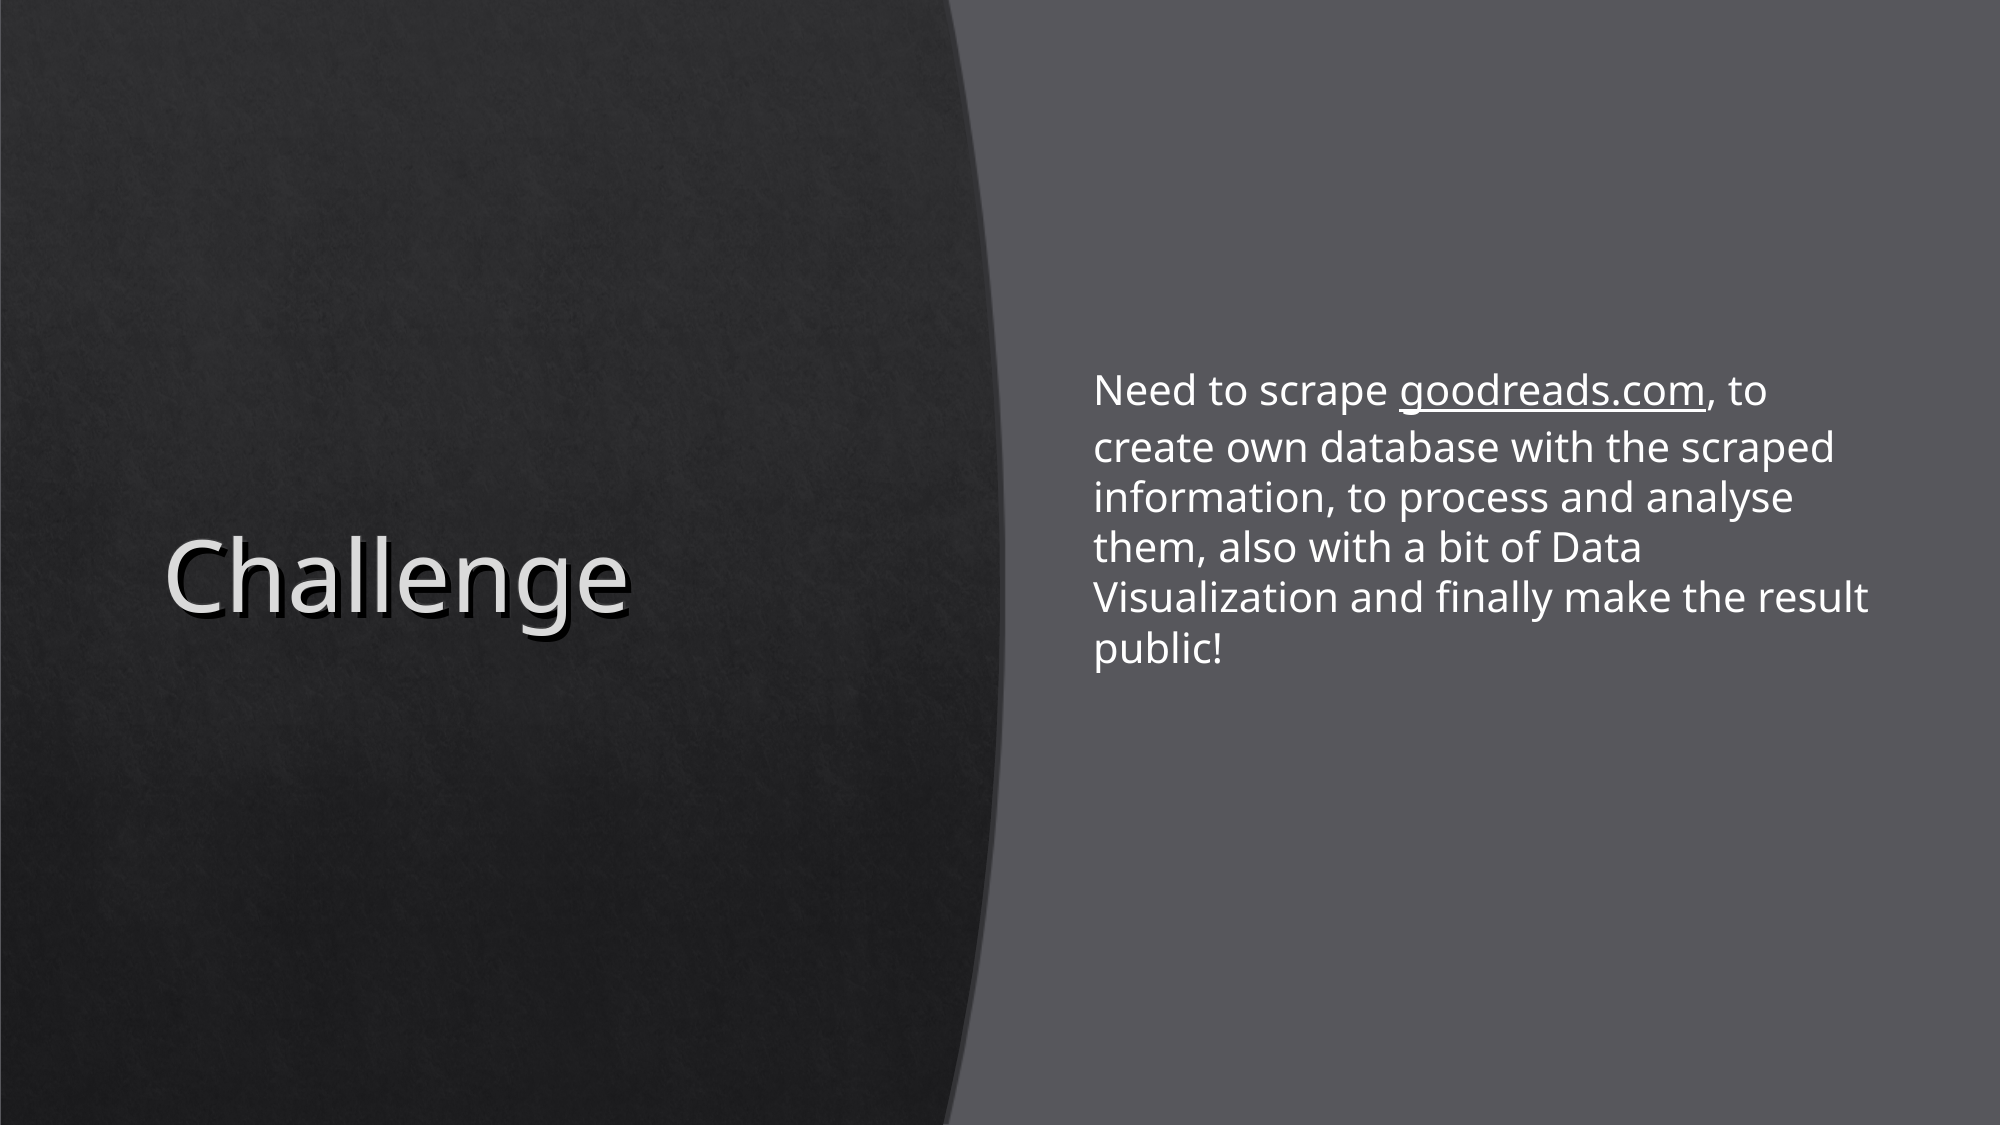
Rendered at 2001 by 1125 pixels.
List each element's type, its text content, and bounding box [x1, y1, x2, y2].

list Need to scrape goodreads.com, to create own database with the scraped information, to process and analyse them, also with a bit of Data Visualization and finally make the result public! [1066, 183, 1895, 963]
title Challenge [147, 183, 914, 963]
text_box [0, 0, 2000, 1125]
